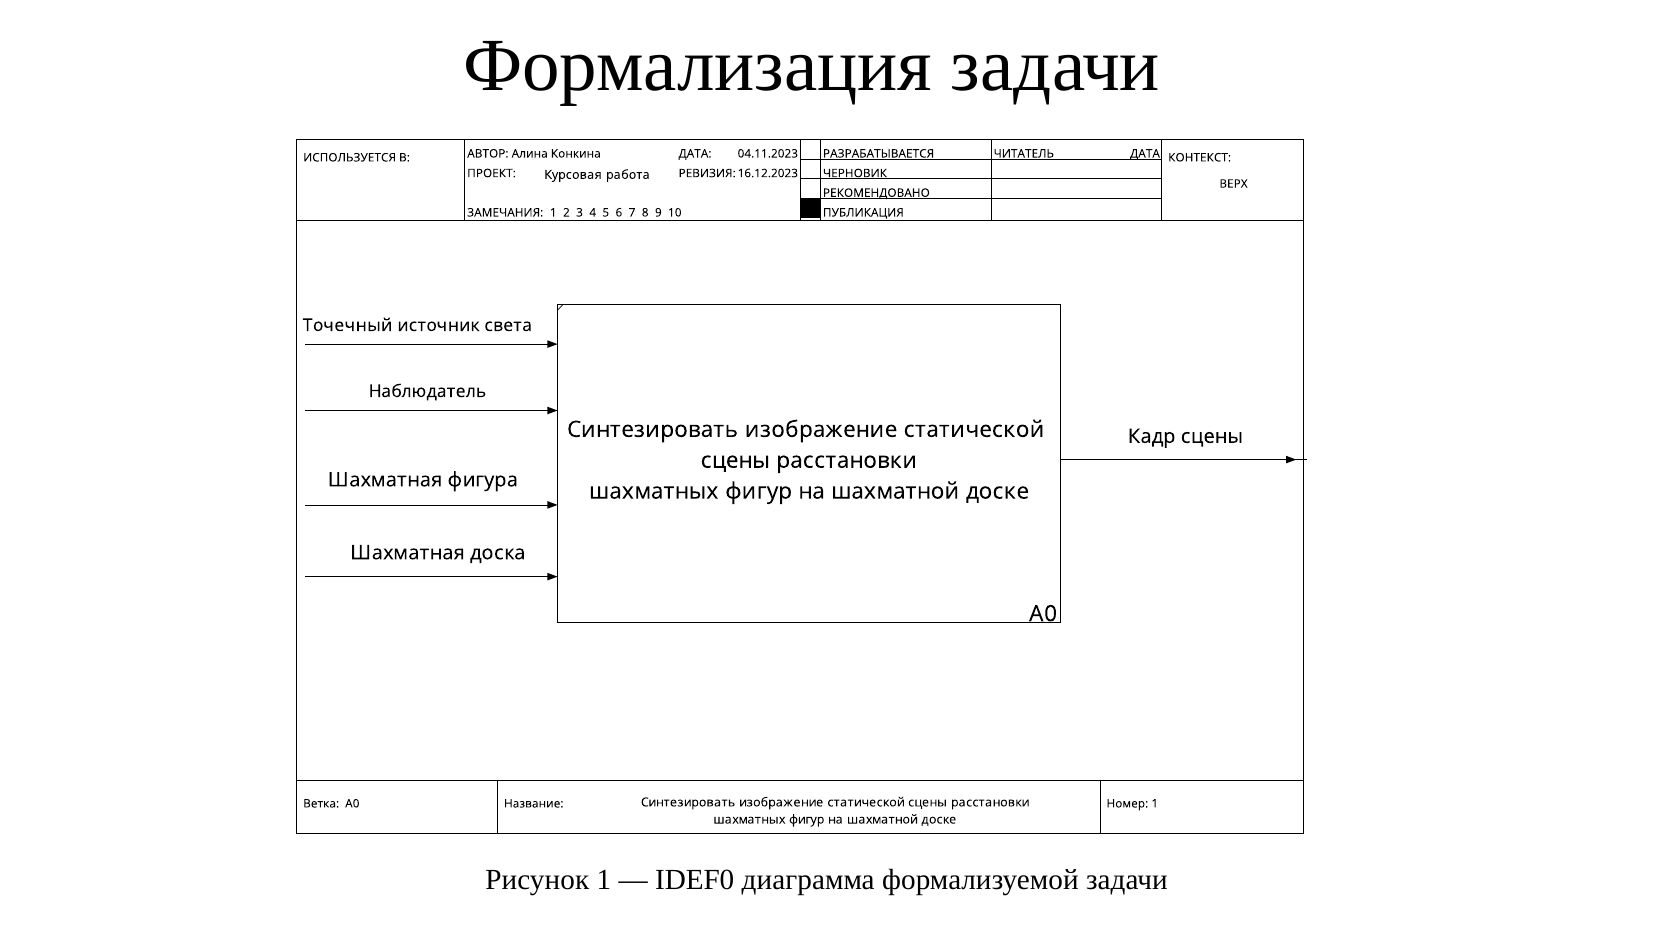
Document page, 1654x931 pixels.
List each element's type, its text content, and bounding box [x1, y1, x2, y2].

title Формализация задачи [29, 0, 1595, 131]
text_box Рисунок 1 — IDEF0 диаграмма формализуемой задачи [265, 856, 1388, 916]
picture [295, 137, 1344, 838]
